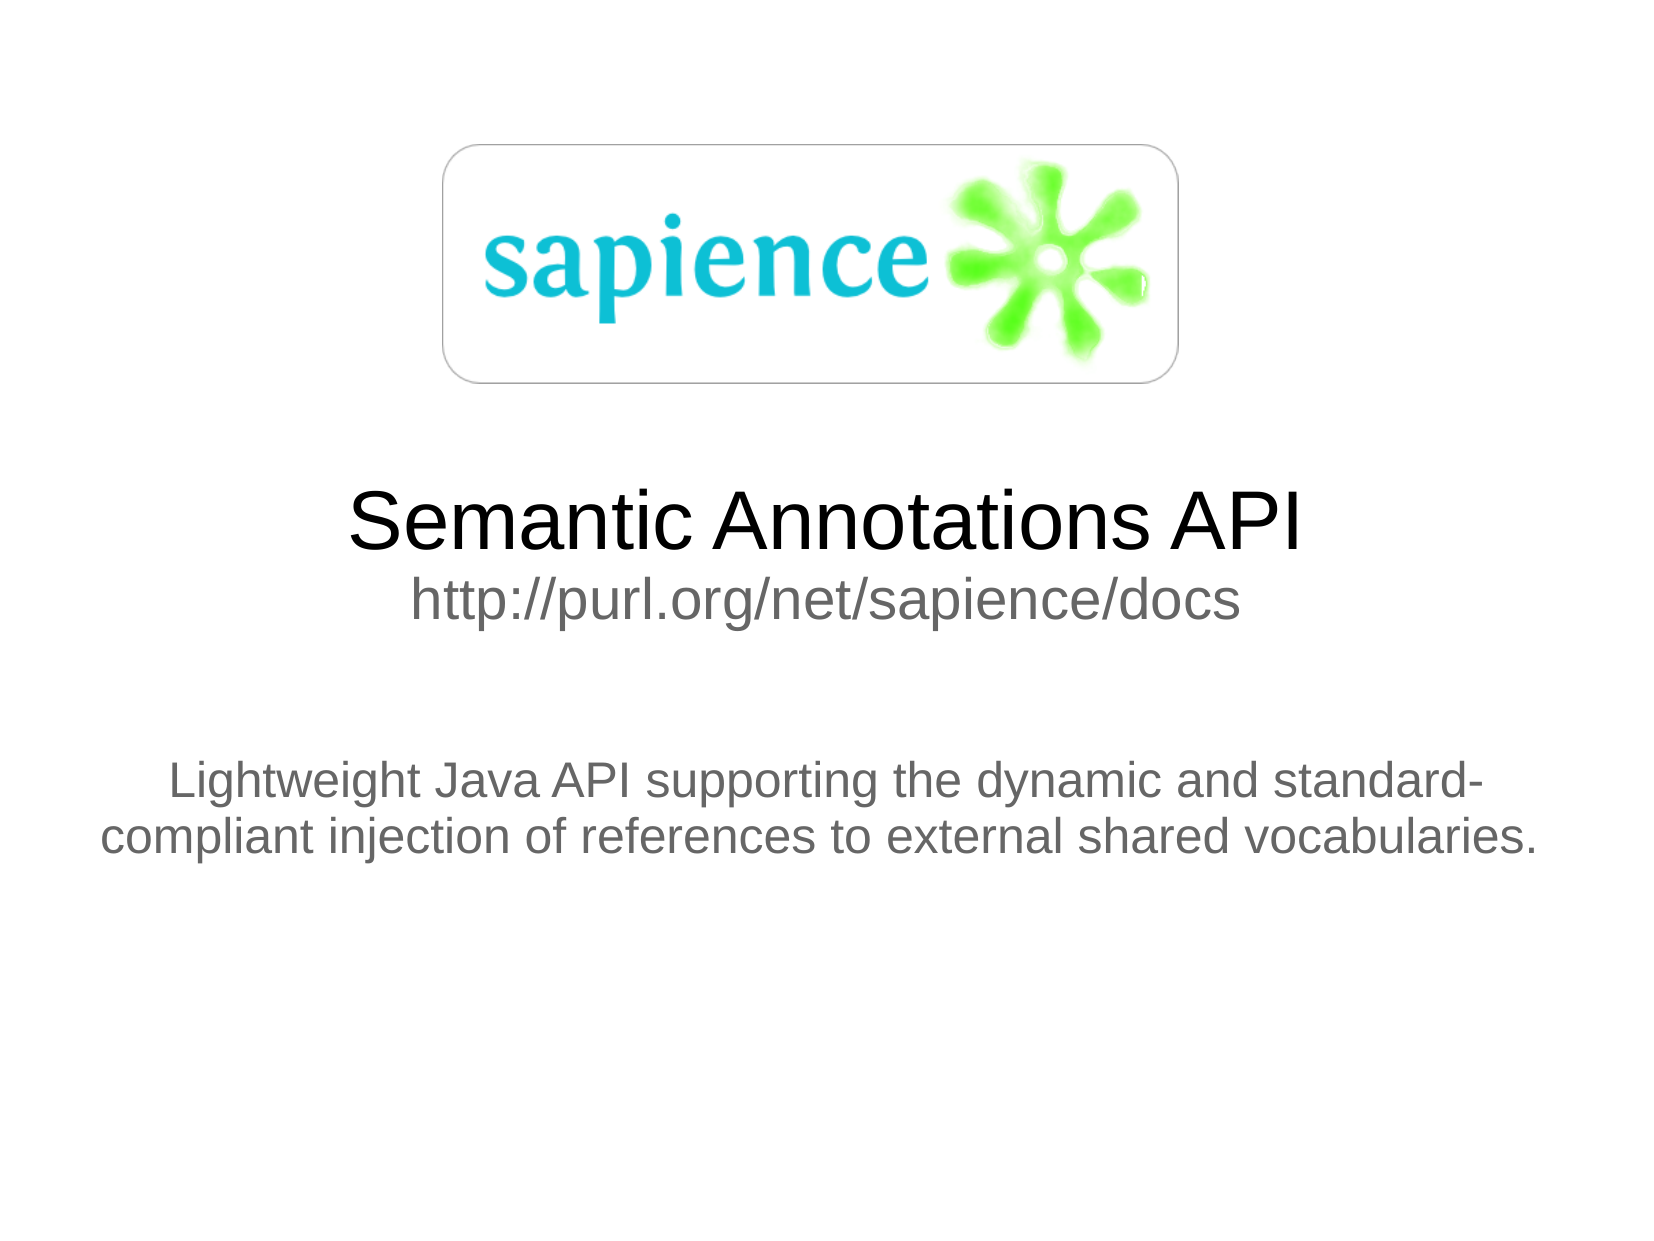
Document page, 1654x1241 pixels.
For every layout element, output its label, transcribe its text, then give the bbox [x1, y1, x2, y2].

text_box Semantic Annotations API http://purl.org/net/sapience/docs Lightweight Java API supporting the dynamic and standard- compliant injection of references to external shared vocabularies. [59, 466, 1595, 872]
picture [442, 144, 1179, 384]
